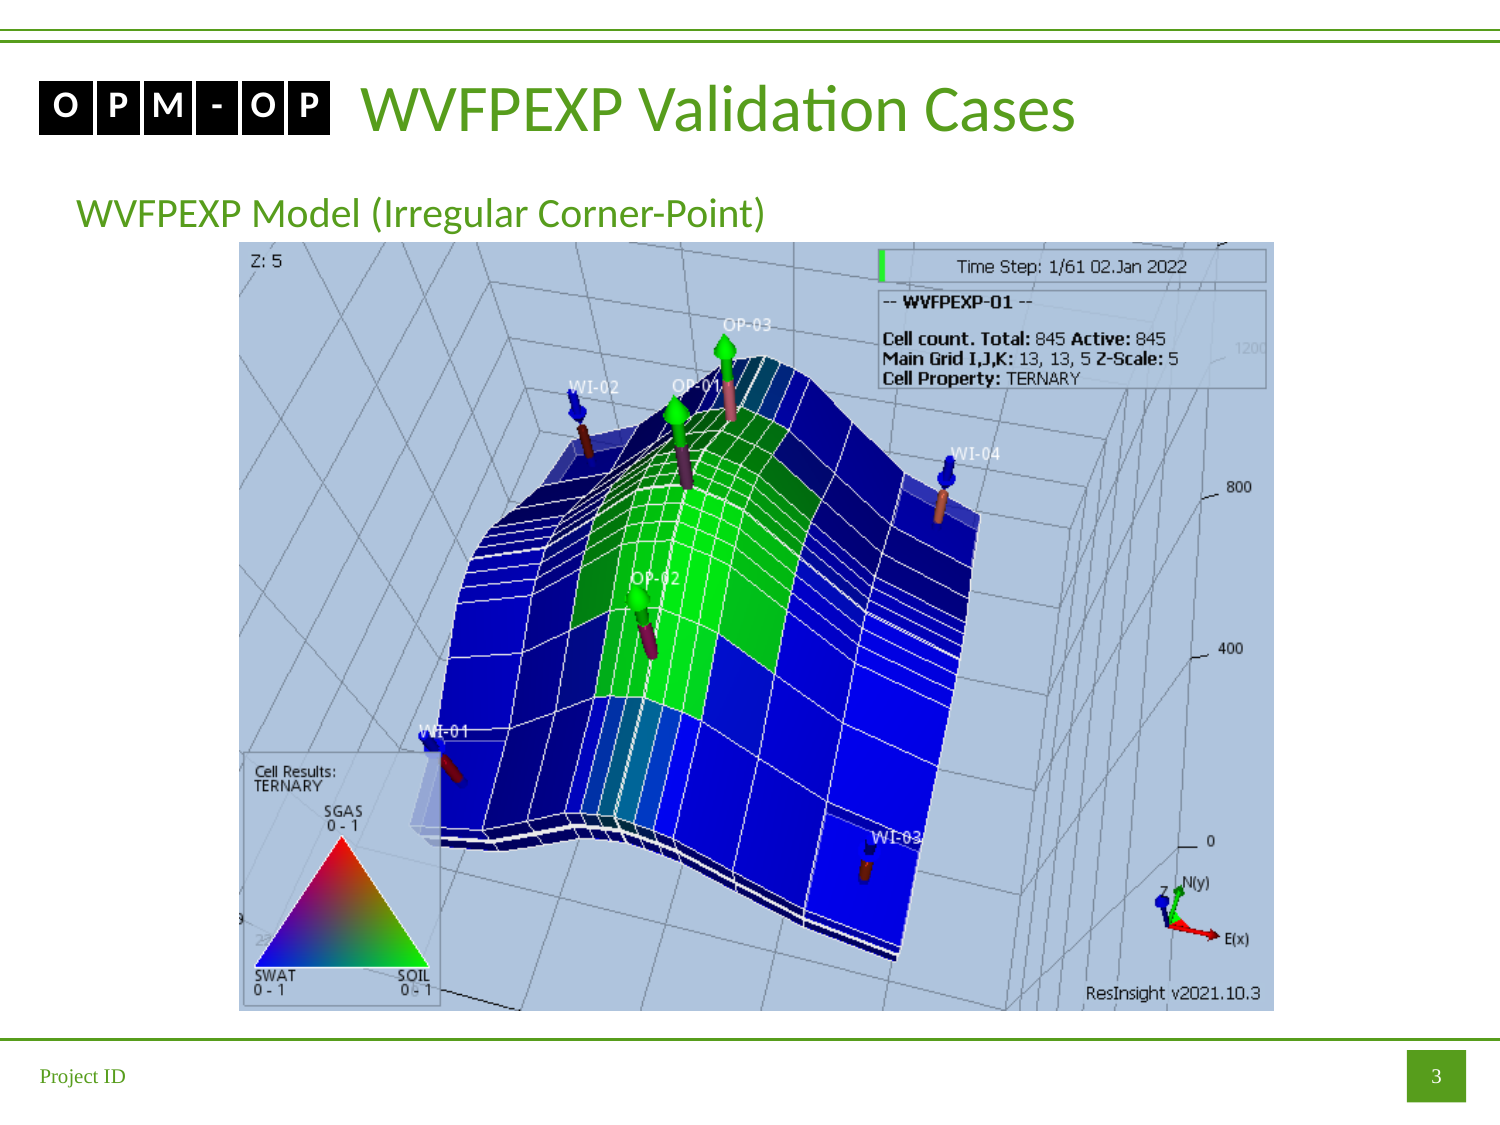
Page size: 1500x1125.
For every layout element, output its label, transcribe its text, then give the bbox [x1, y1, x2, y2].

title WVFPEXP Validation Cases [360, 77, 1425, 153]
list WVFPEXP Model (Irregular Corner-Point) [76, 196, 1427, 279]
picture [239, 242, 1274, 1011]
